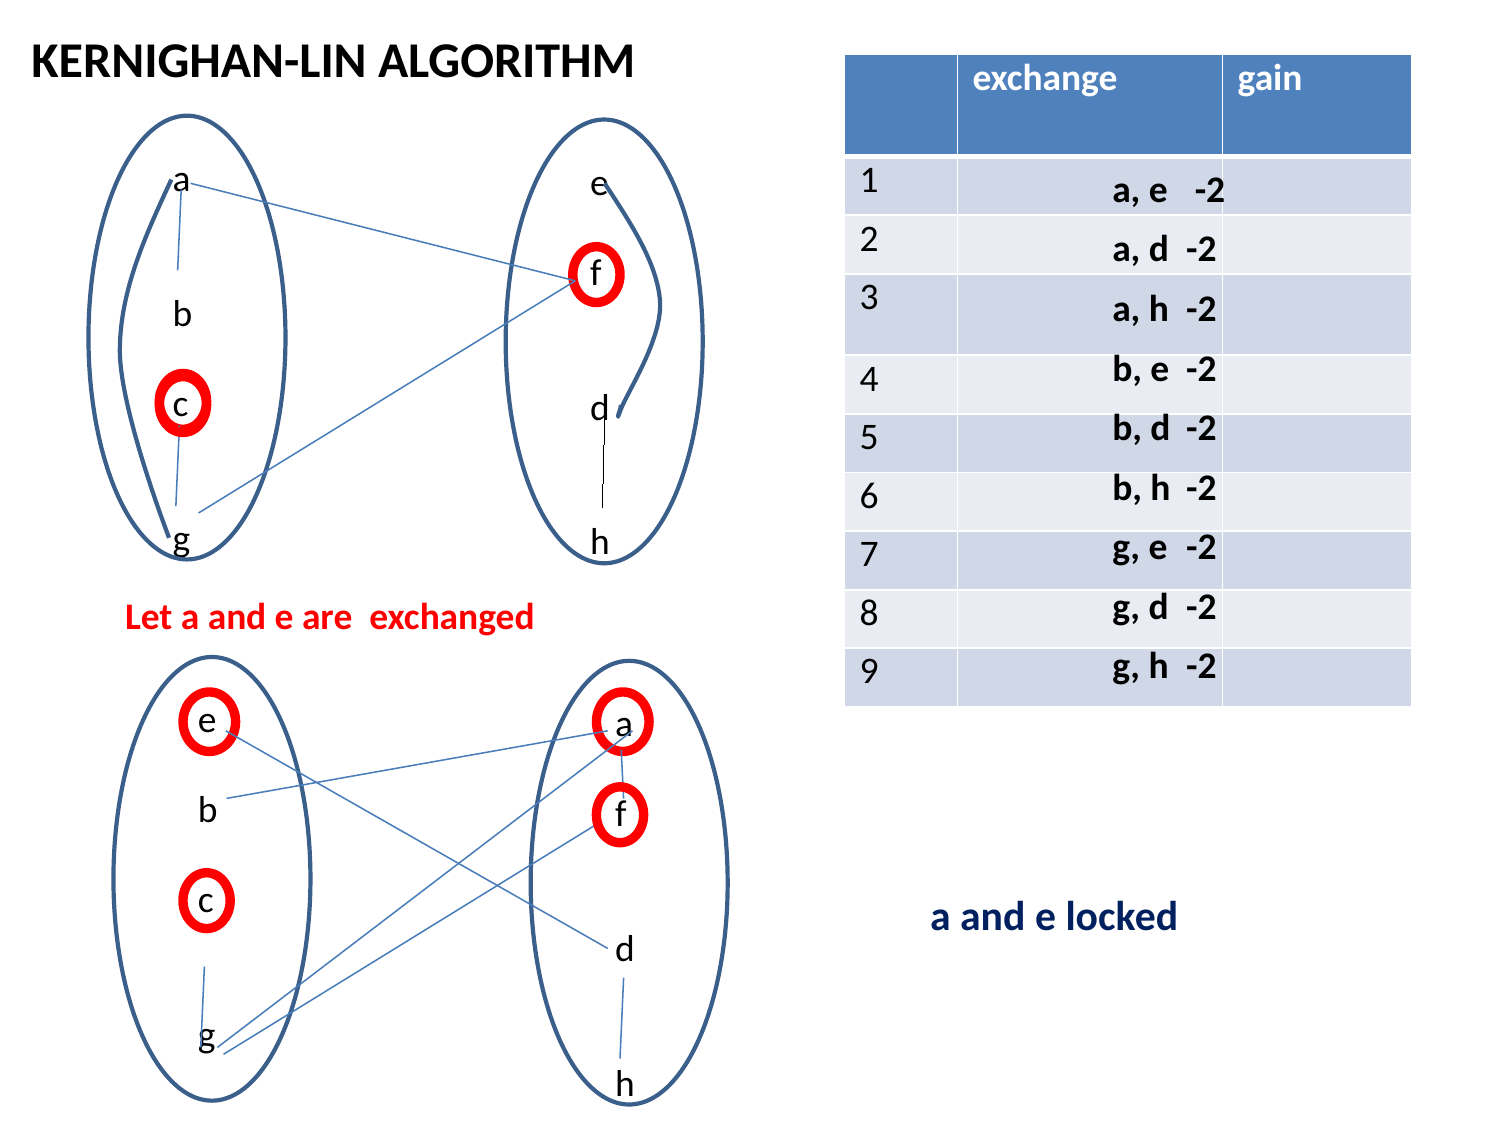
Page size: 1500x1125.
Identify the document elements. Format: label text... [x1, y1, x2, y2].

table_header exchange [958, 55, 1222, 154]
text_box a b c g [165, 382, 201, 427]
table_cell 7 [845, 532, 957, 589]
table_cell [958, 473, 1097, 530]
table_header [845, 95, 957, 154]
text_box a f d h [602, 792, 638, 837]
table_cell [958, 216, 1097, 273]
text_box a, e -2 a, d -2 a, h -2 b, e -2 b, d -2 b, h -2 g, e -2 g, d -2 g, h -2 [1097, 157, 1393, 694]
text_box e b c g [188, 878, 225, 923]
table_cell [1393, 532, 1411, 589]
table_cell [958, 356, 1097, 413]
table_cell [1393, 216, 1411, 273]
text_box e b c g [183, 687, 241, 1063]
table_cell 2 [845, 216, 957, 273]
table_cell 6 [845, 473, 957, 530]
text_box a b c g [158, 553, 216, 567]
table_cell [1223, 649, 1411, 706]
text_box Let a and e are exchanged [110, 584, 733, 645]
table_cell [958, 532, 1097, 589]
table_cell [958, 591, 1097, 647]
text_box a b c g [158, 146, 216, 557]
text_box a and e locked [915, 881, 1280, 947]
table_cell [1393, 473, 1411, 530]
table_cell [1393, 356, 1411, 413]
table_cell [1393, 159, 1411, 214]
table_cell 5 [845, 415, 957, 472]
text_box e f d h [575, 557, 634, 571]
table_cell 9 [845, 649, 957, 706]
text_box a f d h [600, 691, 659, 1102]
table_header gain [1223, 55, 1411, 154]
table_cell 8 [845, 591, 957, 647]
table_cell [1393, 415, 1411, 472]
table_cell 1 [845, 159, 957, 214]
table_cell [958, 415, 1097, 472]
table_cell [958, 649, 1222, 706]
text_box a f d h [600, 1098, 659, 1112]
table_cell [1393, 275, 1411, 354]
text_box KERNIGHAN-LIN ALGORITHM [16, 19, 1193, 95]
table_cell [958, 159, 1097, 214]
table_cell 3 [845, 275, 957, 354]
table_cell 4 [845, 356, 957, 413]
table_cell [1393, 591, 1411, 647]
text_box e f d h [575, 150, 634, 561]
table_cell [958, 275, 1097, 354]
